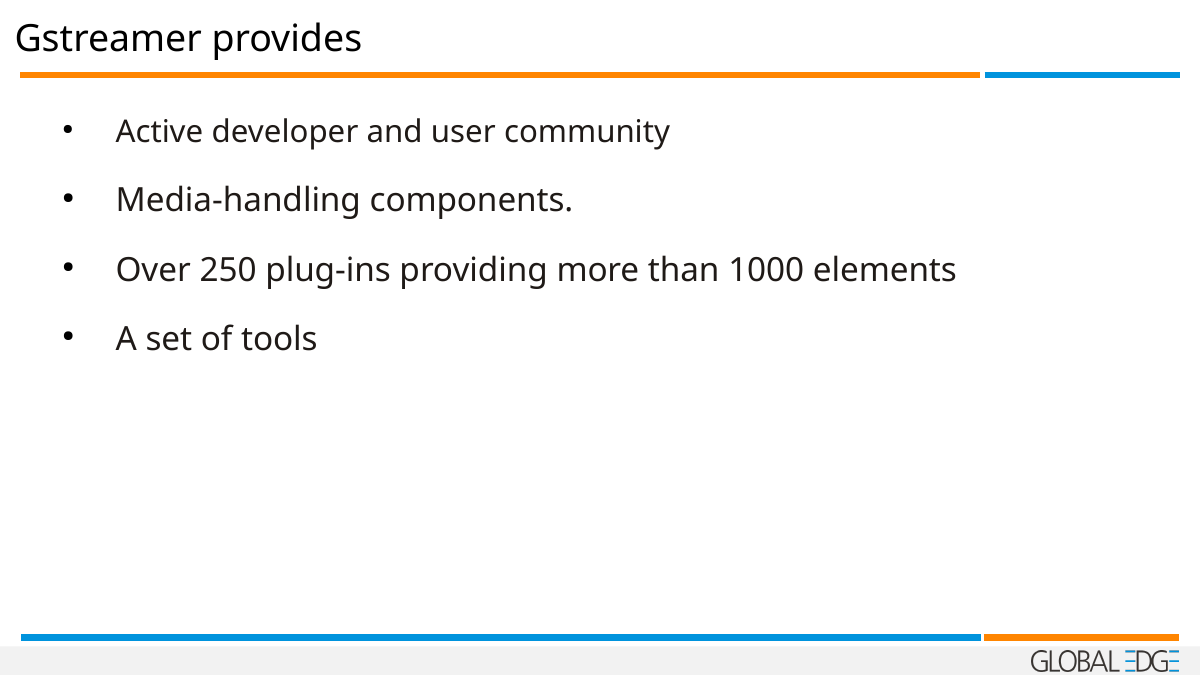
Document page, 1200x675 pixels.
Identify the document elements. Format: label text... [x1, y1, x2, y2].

picture [1031, 650, 1179, 672]
list Active developer and user community Media-handling components. Over 250 plug-ins providing more than 1000 elements A set of tools [44, 111, 1200, 632]
title Gstreamer provides [0, 9, 1071, 63]
